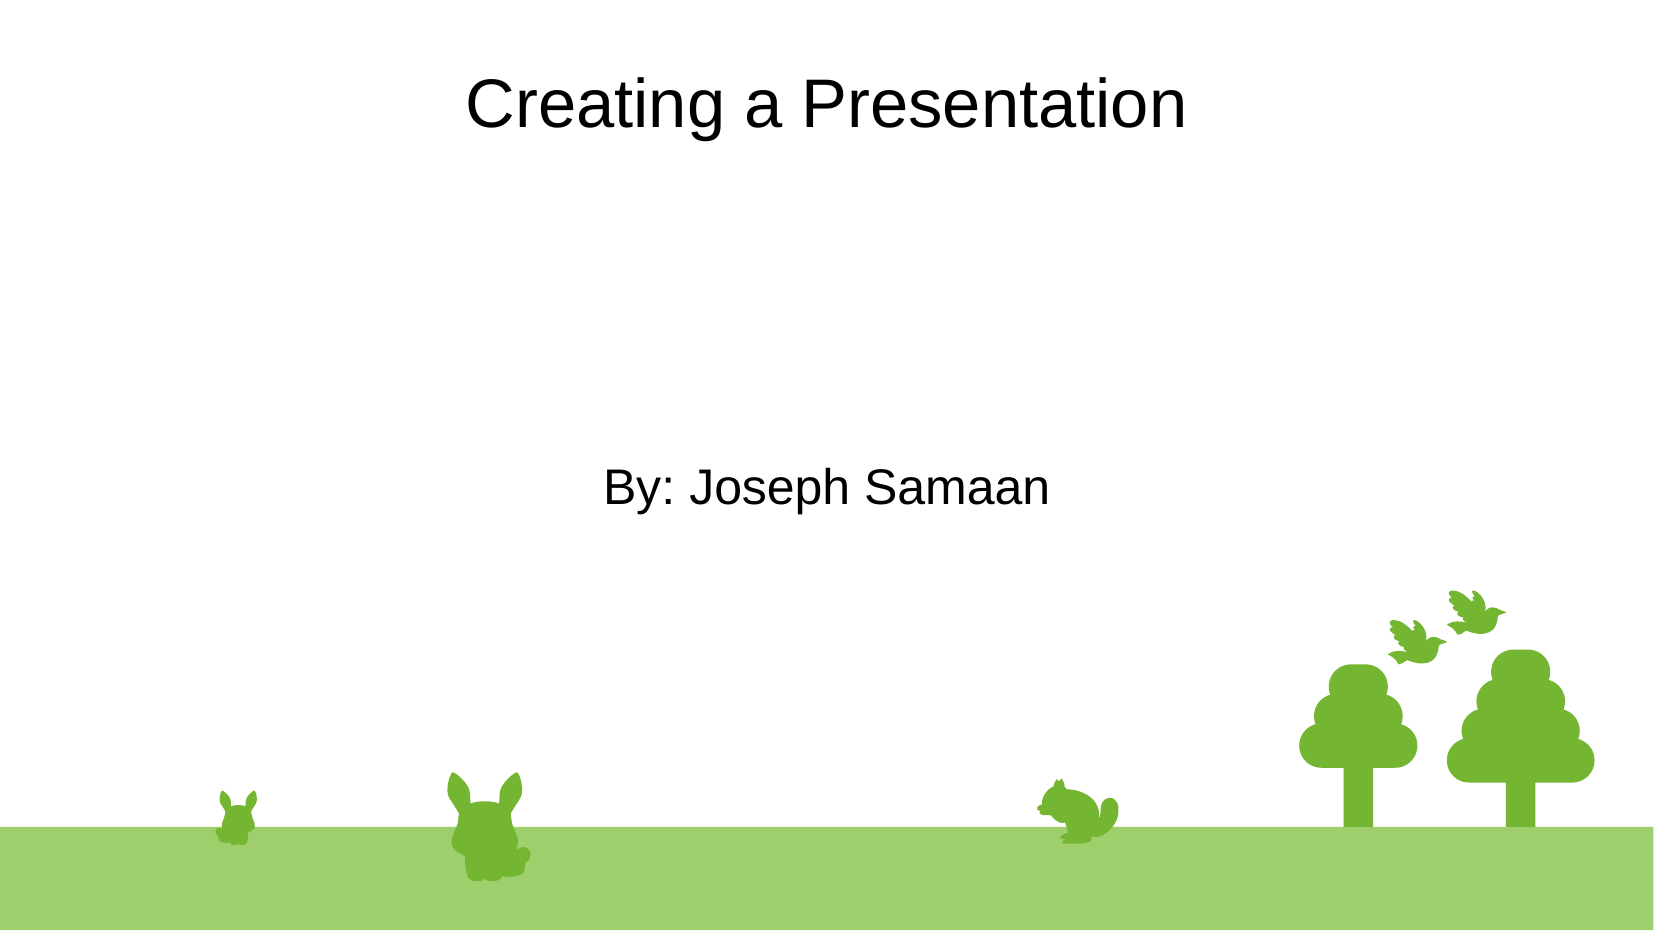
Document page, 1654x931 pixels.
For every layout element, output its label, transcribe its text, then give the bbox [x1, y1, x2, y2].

subtitle By: Joseph Samaan [88, 206, 1565, 768]
title Creating a Presentation [88, 29, 1565, 178]
